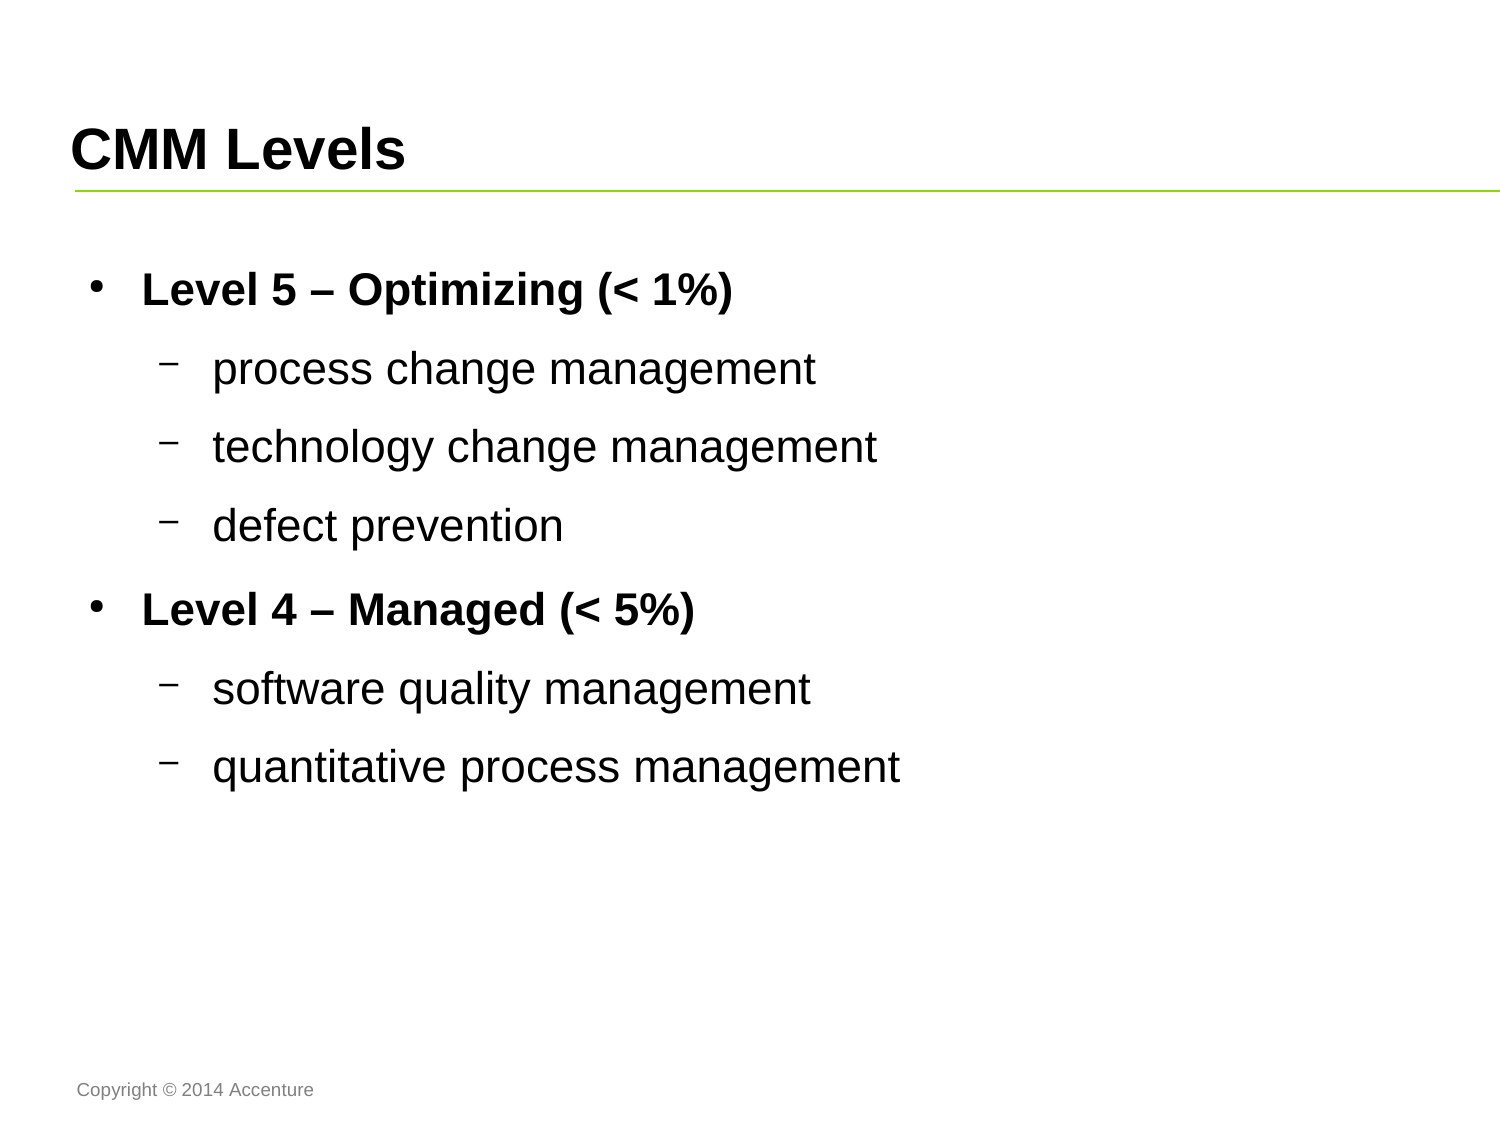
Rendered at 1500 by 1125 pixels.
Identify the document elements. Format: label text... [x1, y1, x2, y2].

list Level 5 – Optimizing (< 1%) process change management technology change management defect prevention Level 4 – Managed (< 5%) software quality management quantitative process management [70, 259, 1426, 1125]
title CMM Levels [20, 115, 1359, 178]
